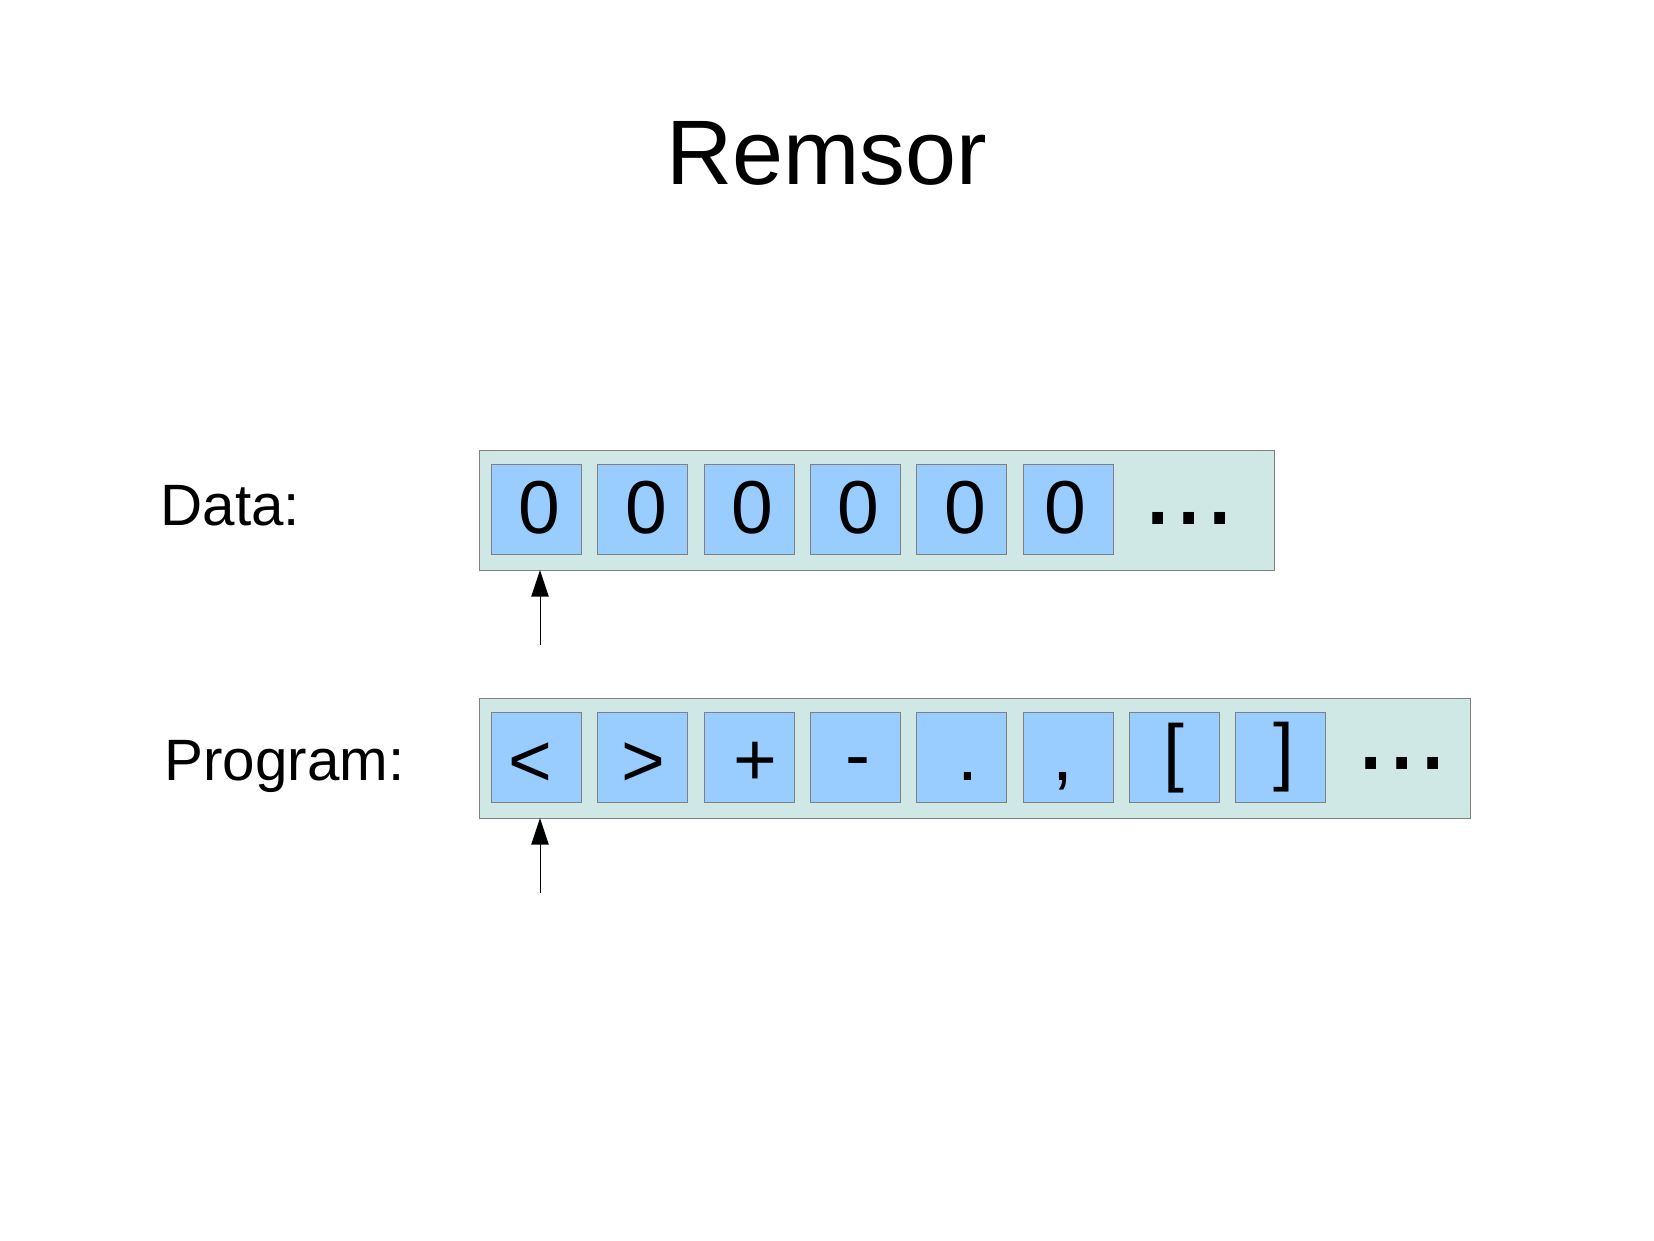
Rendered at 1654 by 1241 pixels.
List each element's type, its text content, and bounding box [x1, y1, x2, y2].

text_box > [606, 710, 680, 810]
text_box 0 [929, 458, 1001, 558]
text_box ] [1258, 701, 1310, 800]
text_box + [718, 709, 793, 809]
text_box Program: [150, 720, 421, 800]
text_box ... [1127, 415, 1252, 556]
title Remsor [82, 49, 1571, 257]
text_box 0 [823, 458, 895, 558]
text_box ... [1340, 660, 1465, 801]
text_box , [1037, 704, 1088, 804]
text_box - [830, 704, 886, 804]
text_box [ [1148, 702, 1200, 802]
text_box . [943, 704, 994, 804]
text_box < [494, 710, 568, 810]
text_box [479, 450, 1275, 571]
text_box 0 [504, 458, 576, 558]
text_box 0 [716, 458, 789, 558]
text_box Data: [145, 465, 316, 545]
text_box 0 [610, 458, 682, 558]
text_box 0 [1029, 458, 1102, 558]
text_box [479, 698, 1471, 819]
